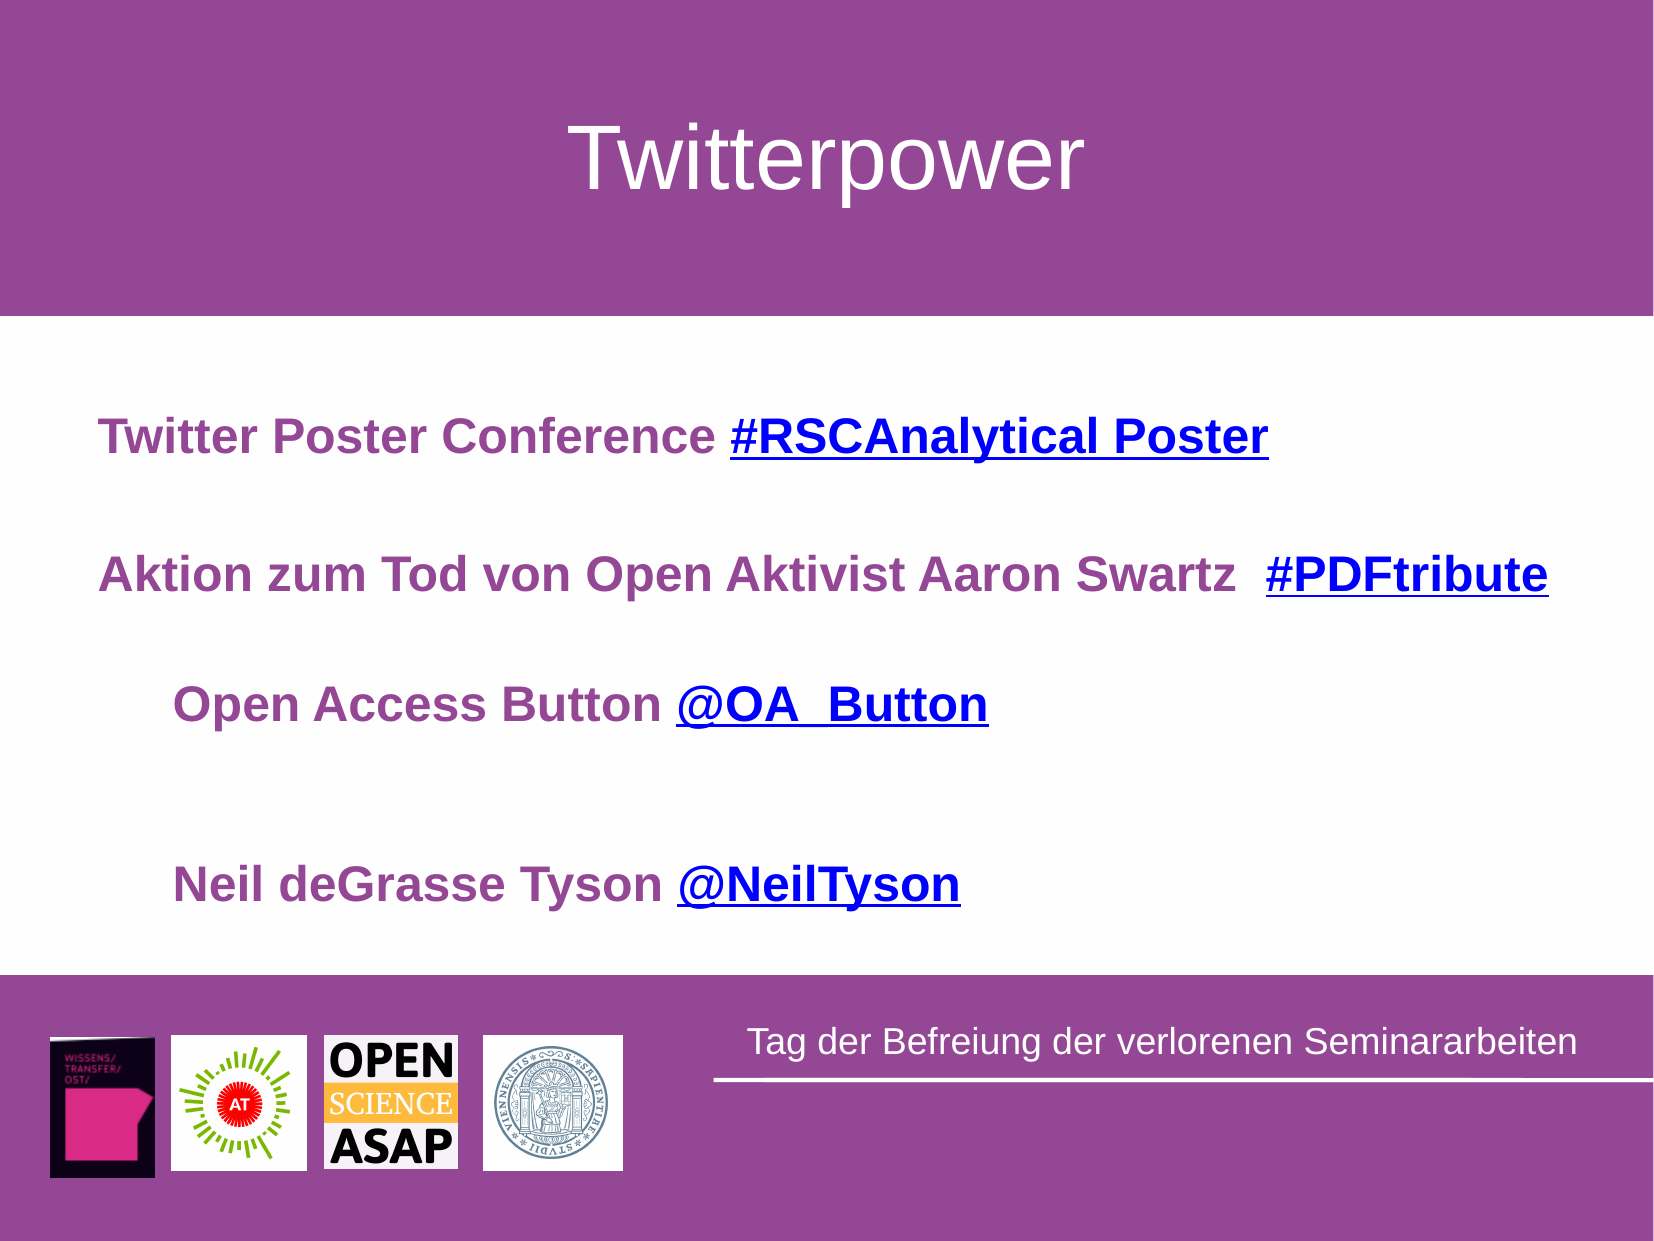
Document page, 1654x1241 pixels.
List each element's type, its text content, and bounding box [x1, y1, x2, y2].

text_box Twitter Poster Conference #RSCAnalytical Poster Aktion zum Tod von Open Aktivist Aaron Swartz #PDFtribute Open Access Button @OA_Button Neil deGrasse Tyson @NeilTyson [55, 387, 1606, 975]
picture [171, 1035, 307, 1171]
text_box Tag der Befreiung der verlorenen Seminararbeiten [719, 1009, 1606, 1067]
picture [324, 1035, 458, 1169]
picture [50, 1037, 155, 1178]
text_box [0, 0, 1654, 316]
title Twitterpower [82, 49, 1571, 257]
text_box [0, 975, 1654, 1241]
picture [494, 1046, 608, 1159]
